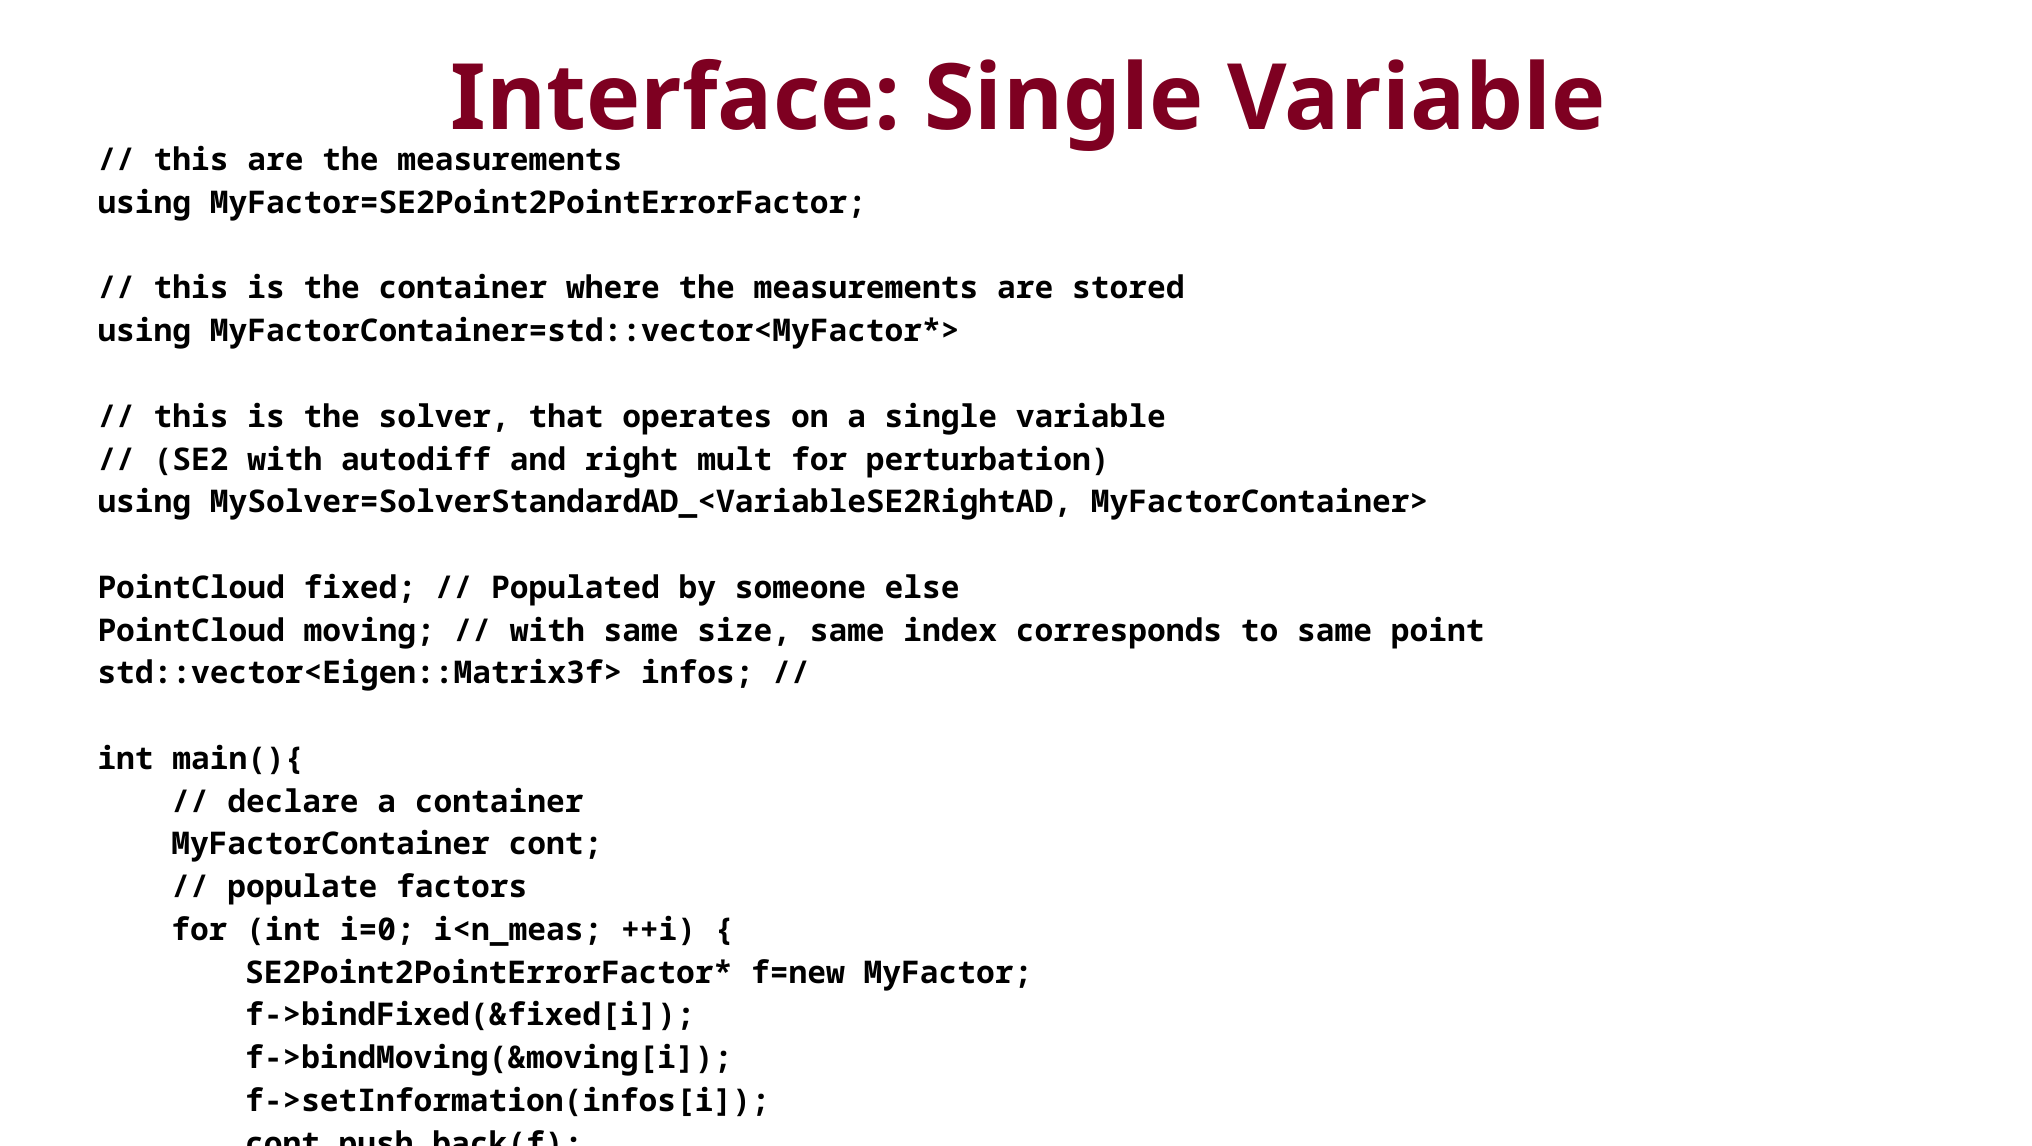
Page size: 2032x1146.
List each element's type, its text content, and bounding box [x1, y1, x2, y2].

text_box // this are the measurements using MyFactor=SE2Point2PointErrorFactor; // this is the container where the measurements are stored using MyFactorContainer=std::vector<MyFactor*> // this is the solver, that operates on a single variable // (SE2 with autodiff and right mult for perturbation) using MySolver=SolverStandardAD_<VariableSE2RightAD, MyFactorContainer> PointCloud fixed; // Populated by someone else PointCloud moving; // with same size, same index corresponds to same point std::vector<Eigen::Matrix3f> infos; // int main(){ // declare a container MyFactorContainer cont; // populate factors for (int i=0; i<n_meas; ++i) { SE2Point2PointErrorFactor* f=new MyFactor; f->bindFixed(&fixed[i]); f->bindMoving(&moving[i]); f->setInformation(infos[i]); cont.push_back(f); } MySolver solver; //1. declare solver solver.setFactors(&cont); //2. populate factors solver.compute(); //3. call compute cerr << solver.iterationStats(); cerr << solver.estimate().matrix() } [82, 129, 2032, 1146]
title Interface: Single Variable [37, 10, 2020, 178]
